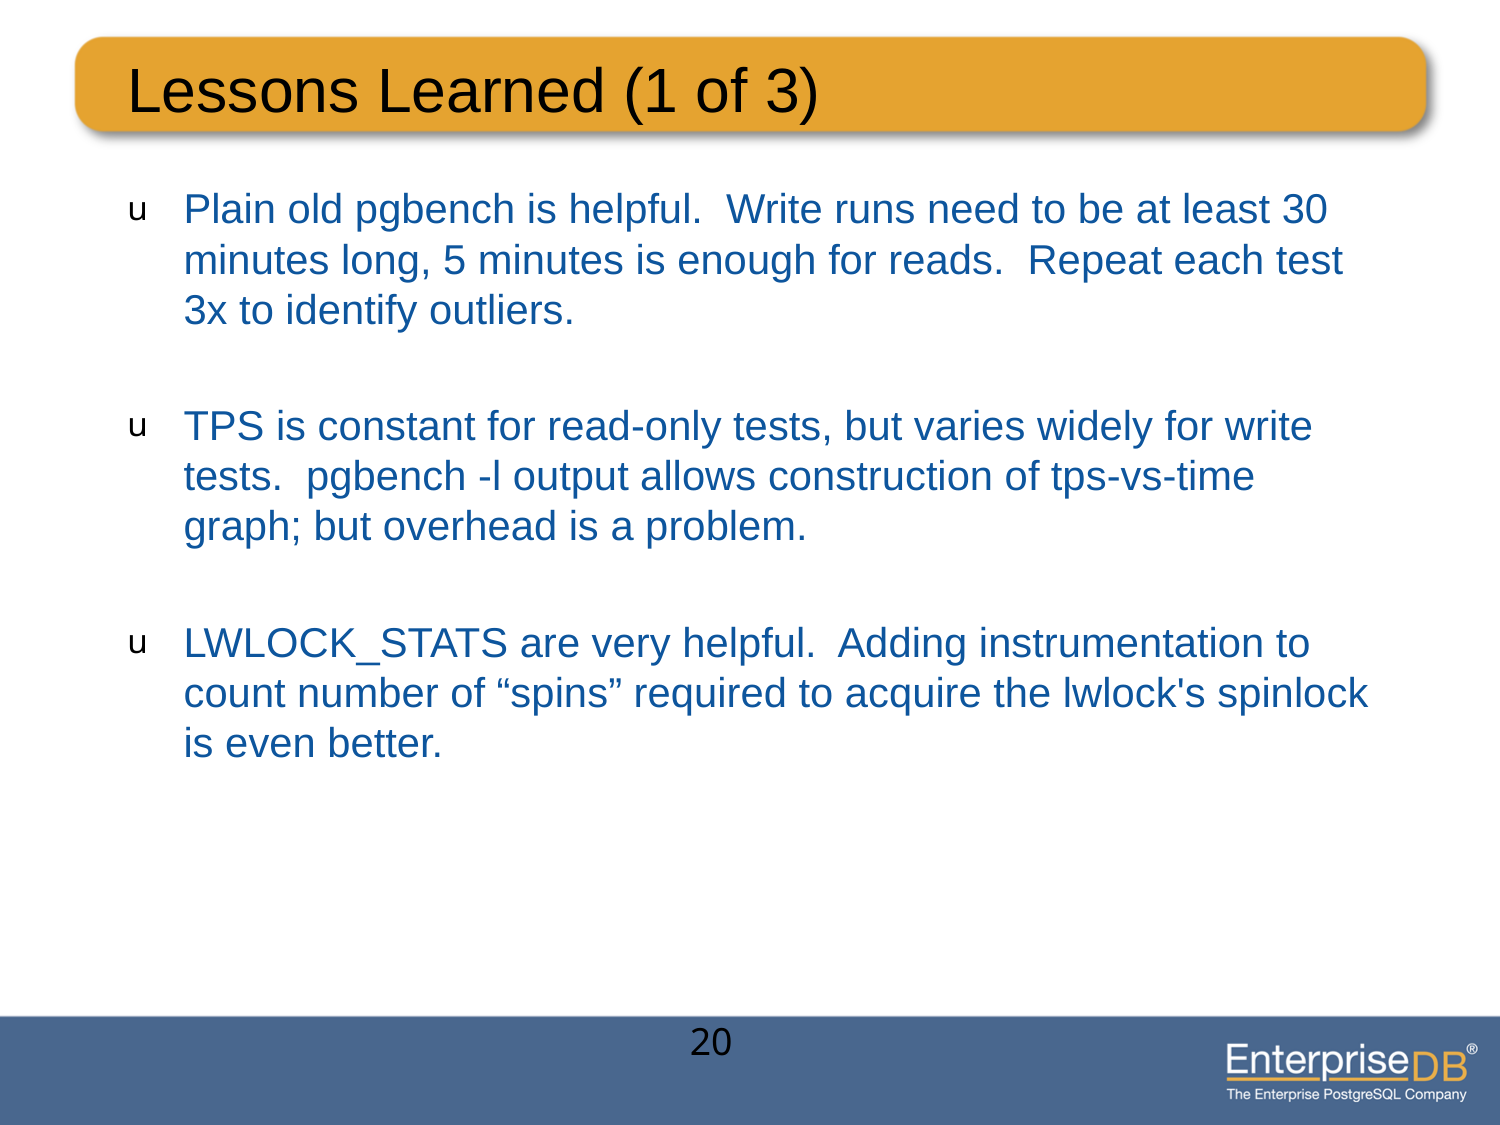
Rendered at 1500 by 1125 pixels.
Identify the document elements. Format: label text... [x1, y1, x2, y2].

picture [0, 0, 1500, 1125]
slide_number <number> [675, 1010, 825, 1125]
list Plain old pgbench is helpful. Write runs need to be at least 30 minutes long, 5 minutes is enough for reads. Repeat each test 3x to identify outliers. TPS is constant for read-only tests, but varies widely for write tests. pgbench -l output allows construction of tps-vs-time graph; but overhead is a problem. LWLOCK_STATS are very helpful. Adding instrumentation to count number of “spins” required to acquire the lwlock's spinlock is even better. [112, 174, 1388, 963]
title Lessons Learned (1 of 3) [112, 37, 1388, 138]
